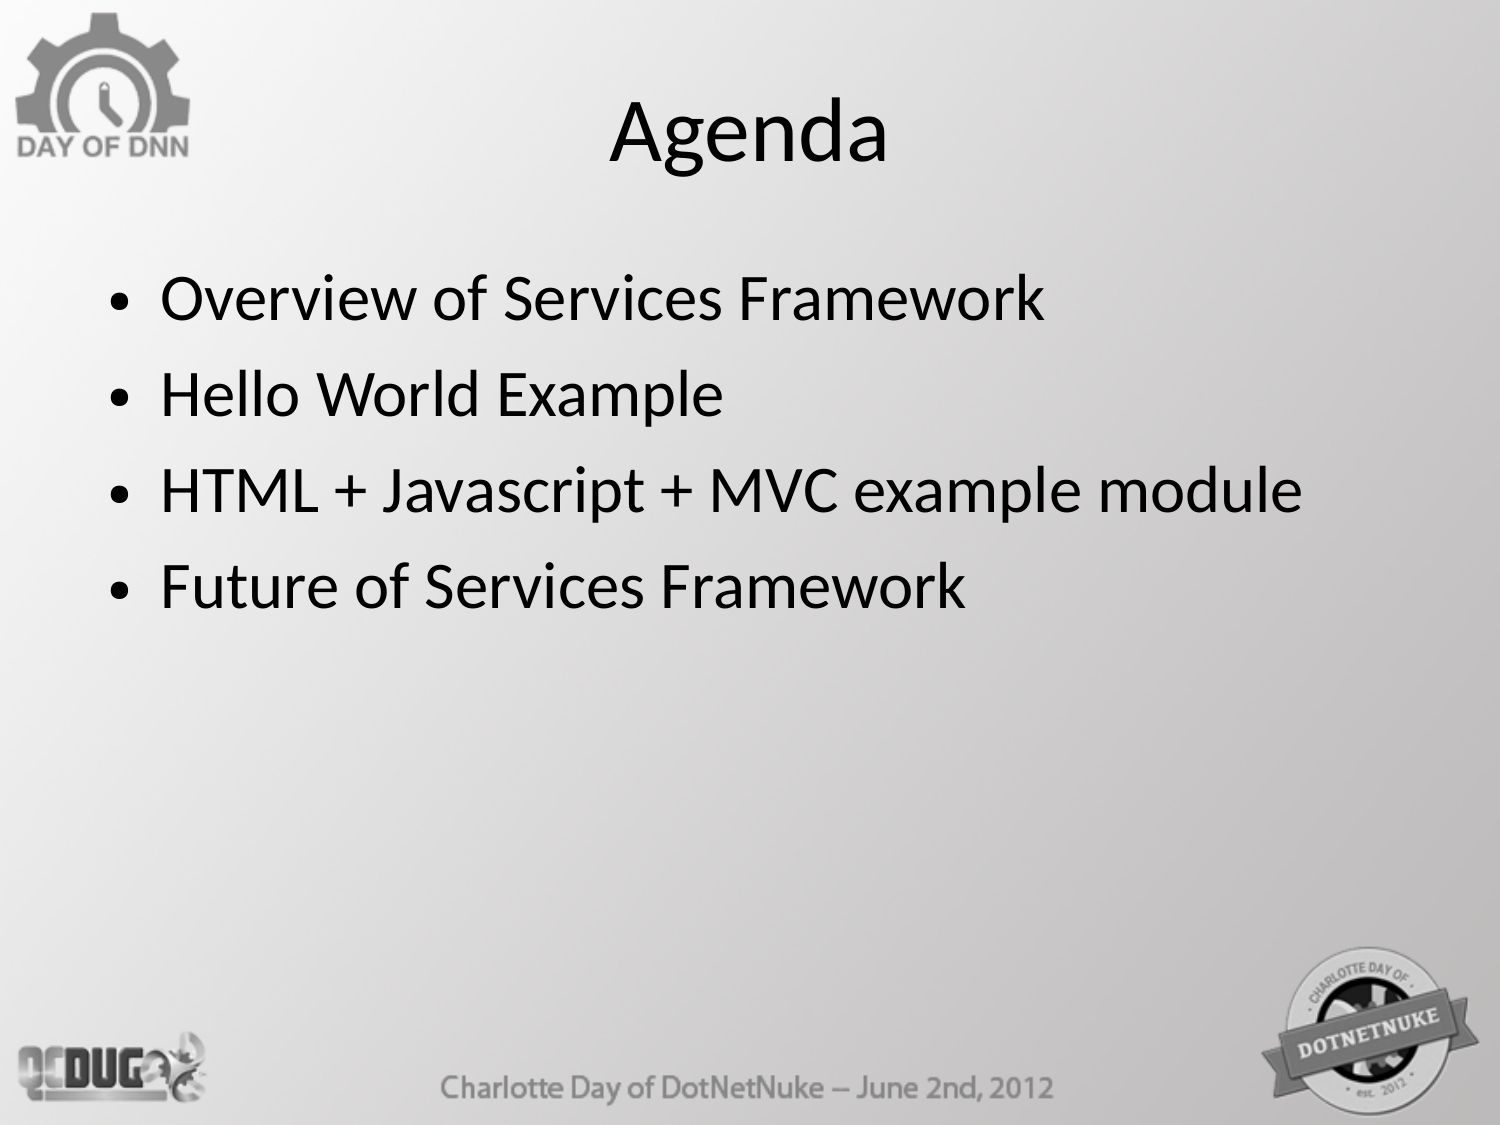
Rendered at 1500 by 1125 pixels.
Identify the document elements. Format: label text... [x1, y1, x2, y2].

picture [0, 0, 1500, 1125]
list Overview of Services Framework Hello World Example HTML + Javascript + MVC example module Future of Services Framework [75, 262, 1425, 1005]
title Agenda [75, 45, 1425, 233]
